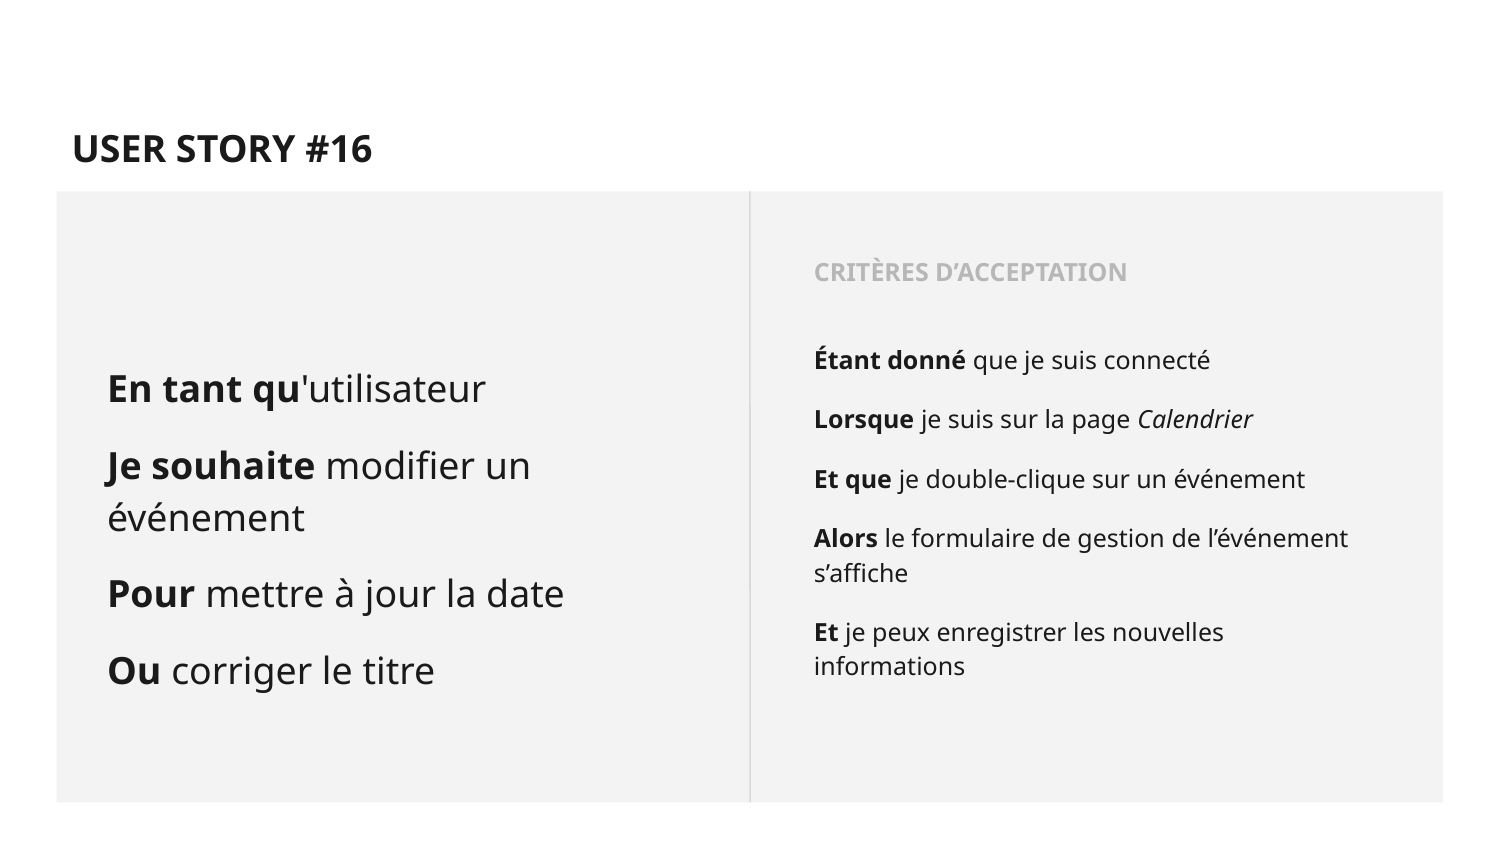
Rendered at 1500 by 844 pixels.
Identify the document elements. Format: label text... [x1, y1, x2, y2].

text_box CRITÈRES D’ACCEPTATION [798, 241, 1292, 302]
subtitle En tant qu'utilisateur Je souhaite modifier un événement Pour mettre à jour la date Ou corriger le titre [92, 343, 721, 651]
text_box [56, 191, 749, 803]
list Étant donné que je suis connecté Lorsque je suis sur la page Calendrier Et que je double-clique sur un événement Alors le formulaire de gestion de l’événement s’affiche Et je peux enregistrer les nouvelles informations [798, 324, 1397, 756]
text_box [751, 191, 1444, 803]
title USER STORY #16 [56, 110, 465, 192]
